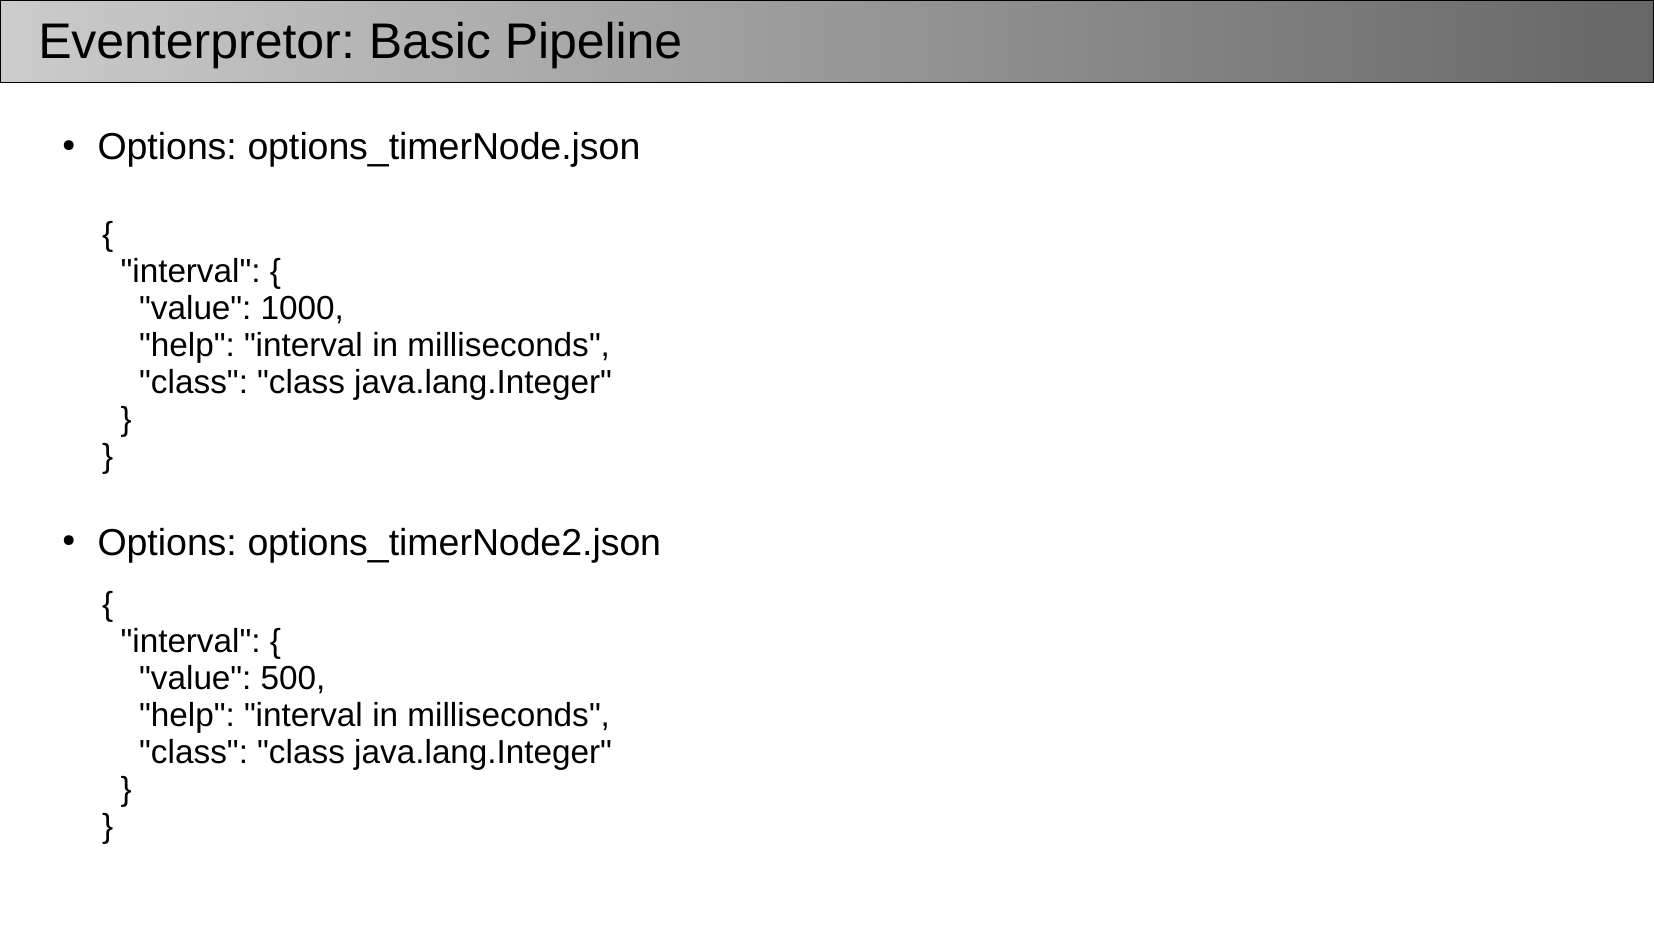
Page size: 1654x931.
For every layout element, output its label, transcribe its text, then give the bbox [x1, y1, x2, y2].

text_box [0, 0, 1654, 83]
text_box Options: options_timerNode2.json [47, 513, 1619, 571]
text_box { "interval": { "value": 1000, "help": "interval in milliseconds", "class": "class java.lang.Integer" } } { "interval": { "value": 500, "help": "interval in milliseconds", "class": "class java.lang.Integer" } } [87, 571, 1081, 898]
text_box Eventerpretor: Basic Pipeline [23, 5, 1630, 77]
text_box Options: options_timerNode.json [47, 118, 1619, 175]
text_box { "interval": { "value": 1000, "help": "interval in milliseconds", "class": "class java.lang.Integer" } } { "interval": { "value": 500, "help": "interval in milliseconds", "class": "class java.lang.Integer" } } [87, 207, 1081, 513]
